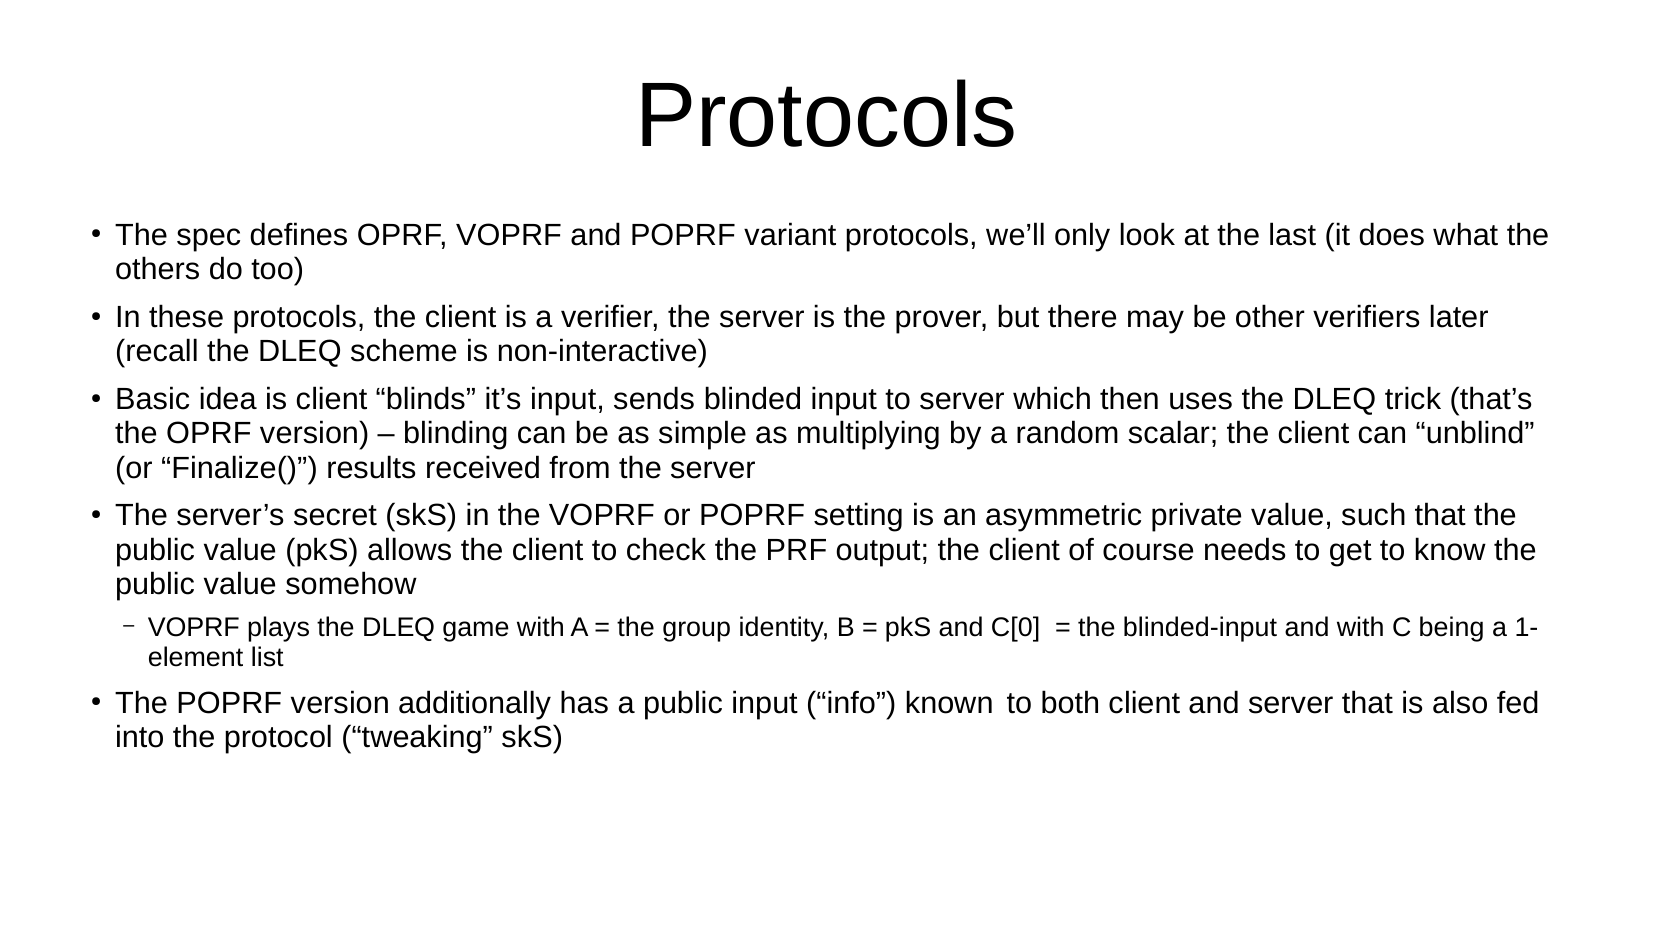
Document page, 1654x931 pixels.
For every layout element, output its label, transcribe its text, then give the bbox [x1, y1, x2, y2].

title Protocols [82, 37, 1571, 193]
list The spec defines OPRF, VOPRF and POPRF variant protocols, we’ll only look at the last (it does what the others do too) In these protocols, the client is a verifier, the server is the prover, but there may be other verifiers later (recall the DLEQ scheme is non-interactive) Basic idea is client “blinds” it’s input, sends blinded input to server which then uses the DLEQ trick (that’s the OPRF version) – blinding can be as simple as multiplying by a random scalar; the client can “unblind” (or “Finalize()”) results received from the server The server’s secret (skS) in the VOPRF or POPRF setting is an asymmetric private value, such that the public value (pkS) allows the client to check the PRF output; the client of course needs to get to know the public value somehow VOPRF plays the DLEQ game with A = the group identity, B = pkS and C[0] = the blinded-input and with C being a 1-element list The POPRF version additionally has a public input (“info”) known to both client and server that is also fed into the protocol (“tweaking” skS) [82, 217, 1571, 758]
